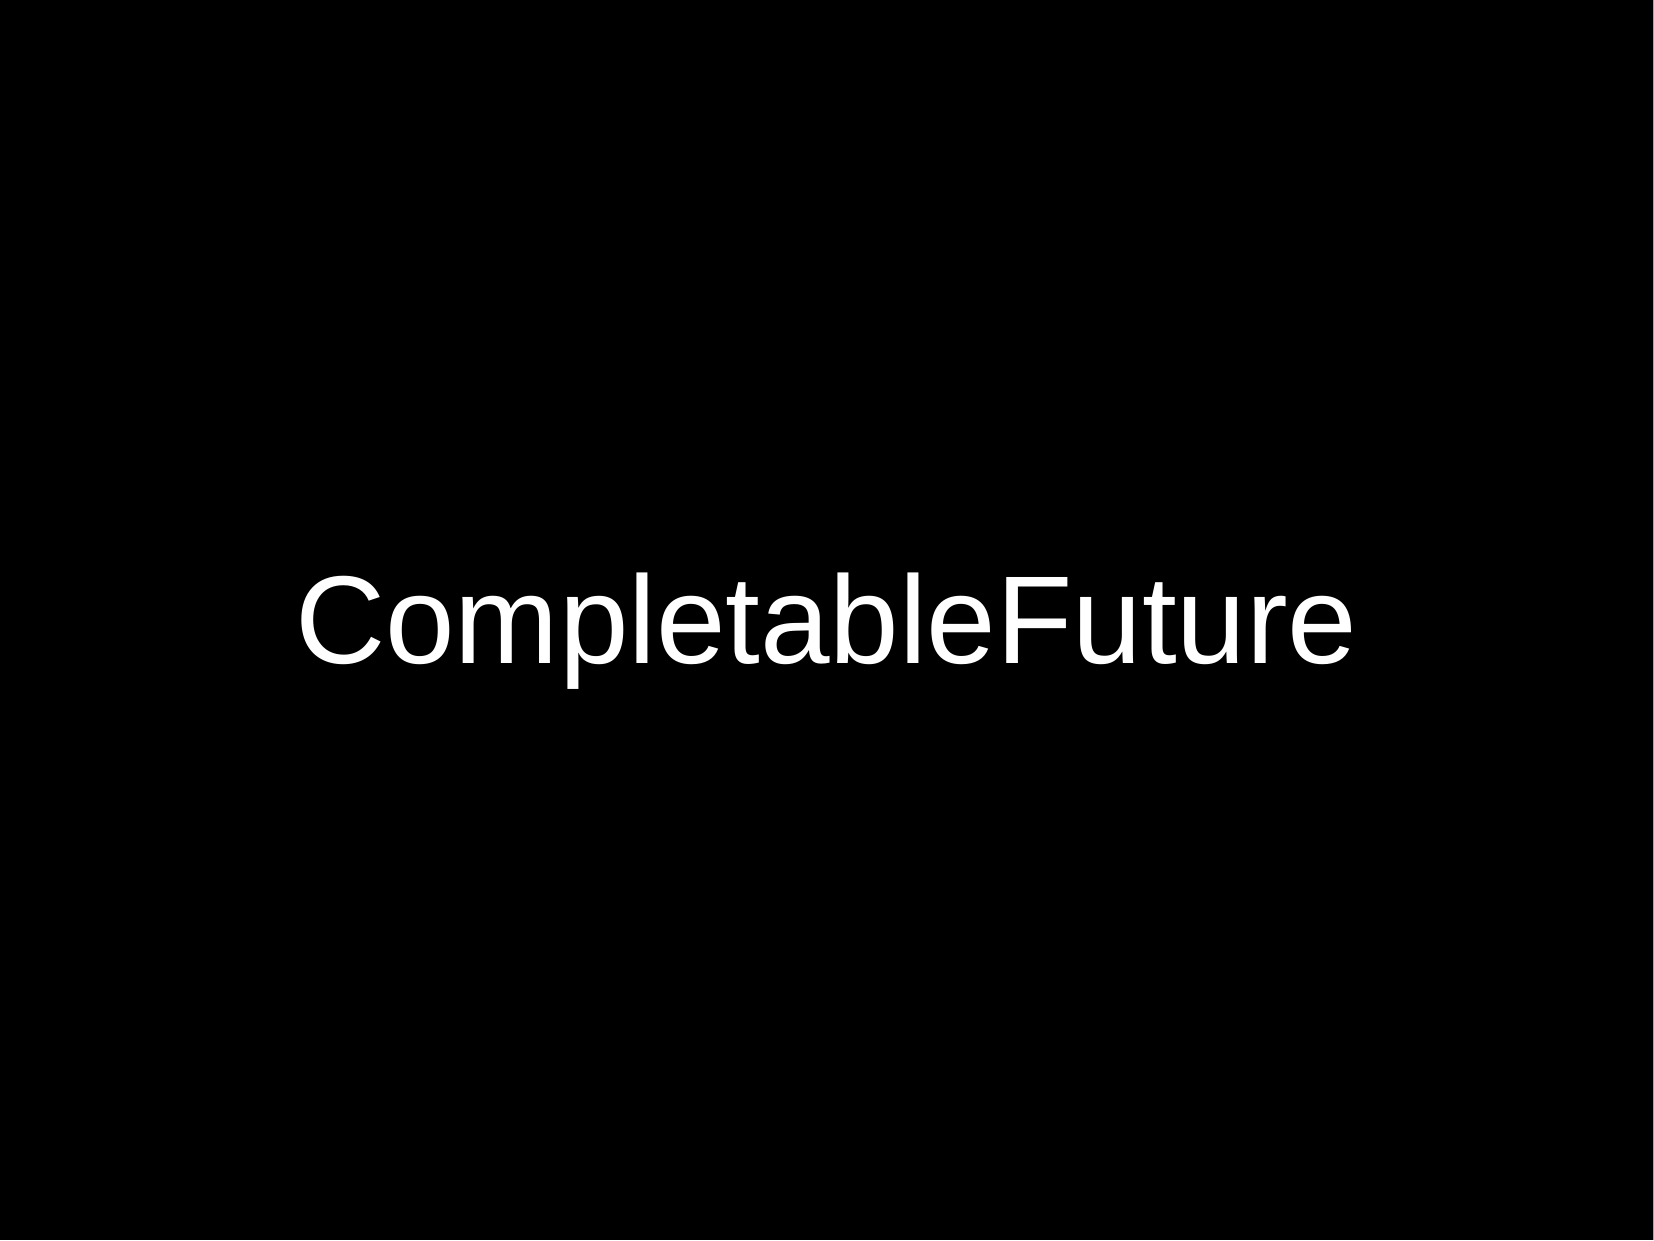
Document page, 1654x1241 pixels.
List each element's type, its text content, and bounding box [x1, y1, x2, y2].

subtitle CompletableFuture [0, 0, 1654, 1241]
